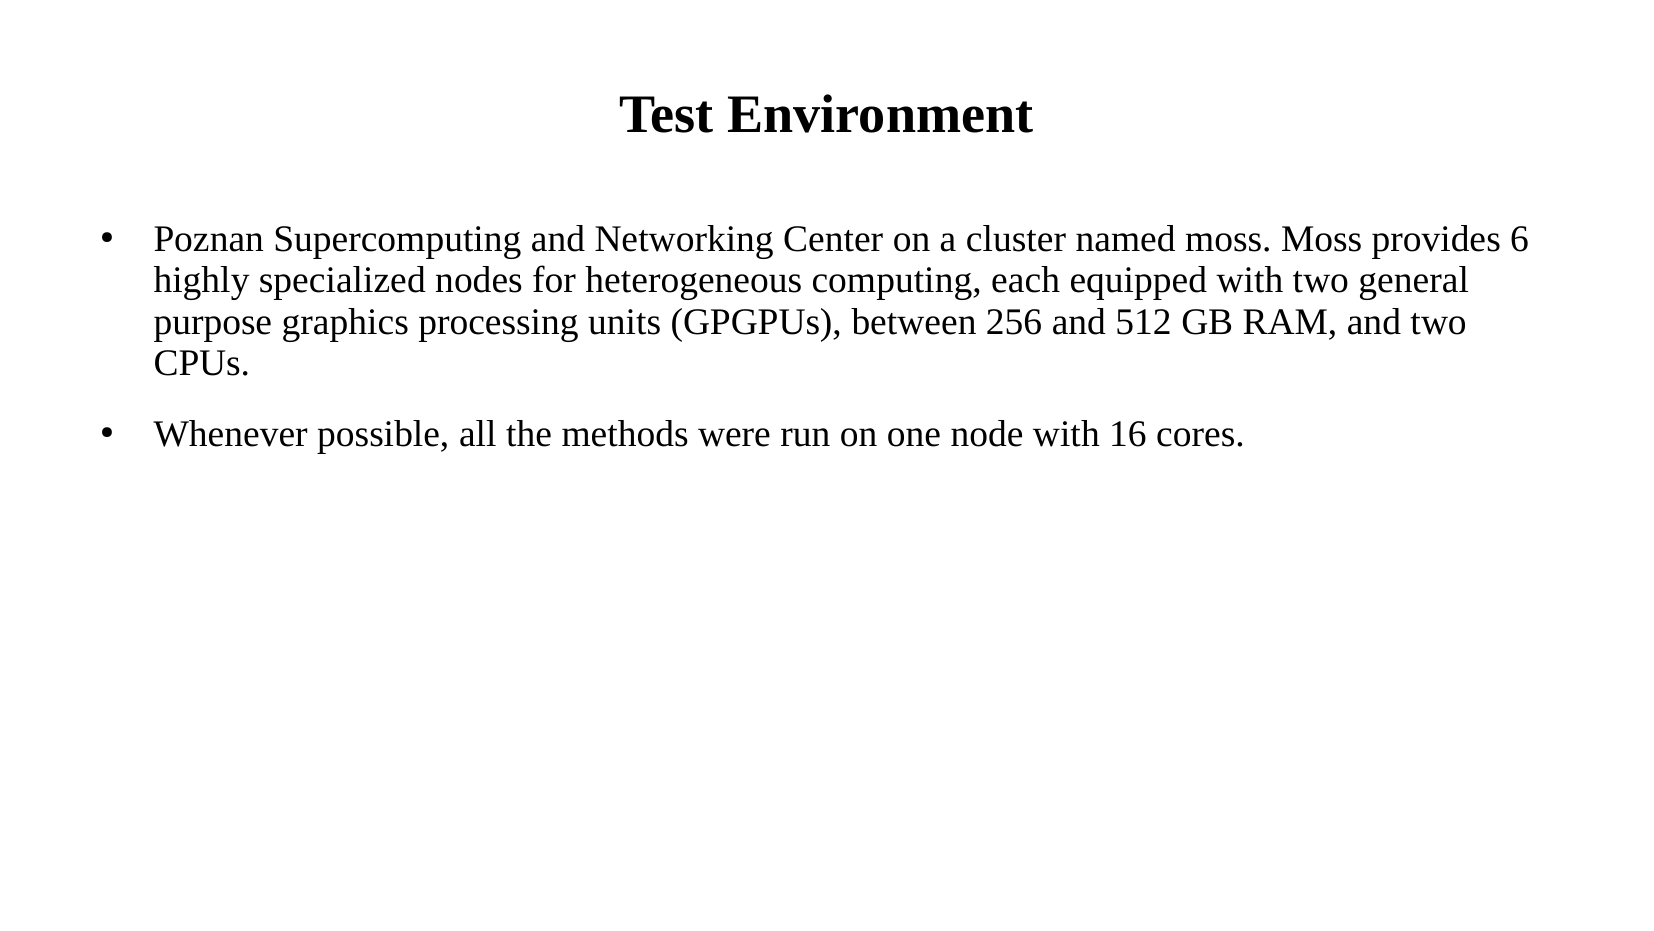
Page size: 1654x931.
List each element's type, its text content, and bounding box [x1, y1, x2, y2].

title Test Environment [82, 37, 1571, 193]
list Poznan Supercomputing and Networking Center on a cluster named moss. Moss provides 6 highly specialized nodes for heterogeneous computing, each equipped with two general purpose graphics processing units (GPGPUs), between 256 and 512 GB RAM, and two CPUs. Whenever possible, all the methods were run on one node with 16 cores. [82, 217, 1571, 758]
